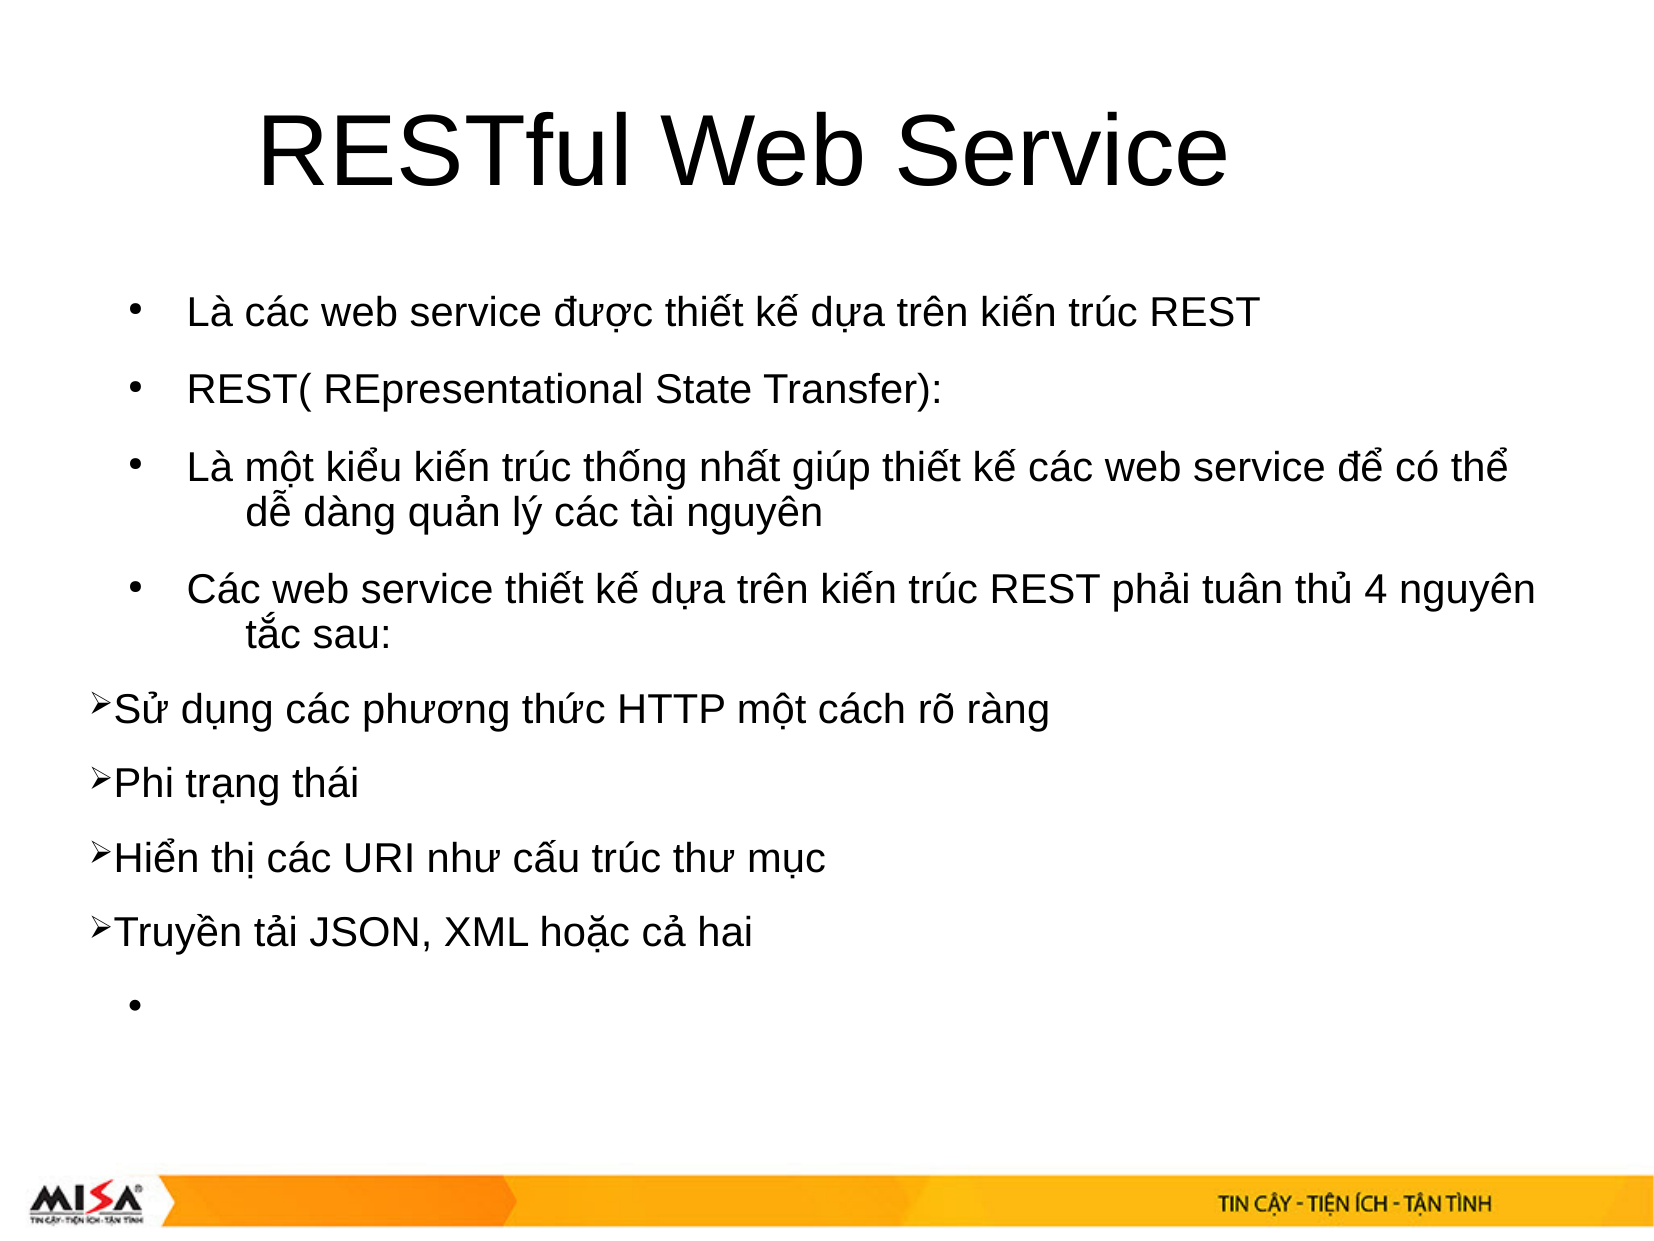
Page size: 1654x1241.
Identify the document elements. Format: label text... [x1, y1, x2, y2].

list Là các web service được thiết kế dựa trên kiến trúc REST REST( REpresentational State Transfer): Là một kiểu kiến trúc thống nhất giúp thiết kế các web service để có thể dễ dàng quản lý các tài nguyên Các web service thiết kế dựa trên kiến trúc REST phải tuân thủ 4 nguyên tắc sau: Sử dụng các phương thức HTTP một cách rõ ràng Phi trạng thái Hiển thị các URI như cấu trúc thư mục Truyền tải JSON, XML hoặc cả hai [89, 290, 1549, 1010]
title RESTful Web Service [0, 97, 1489, 209]
